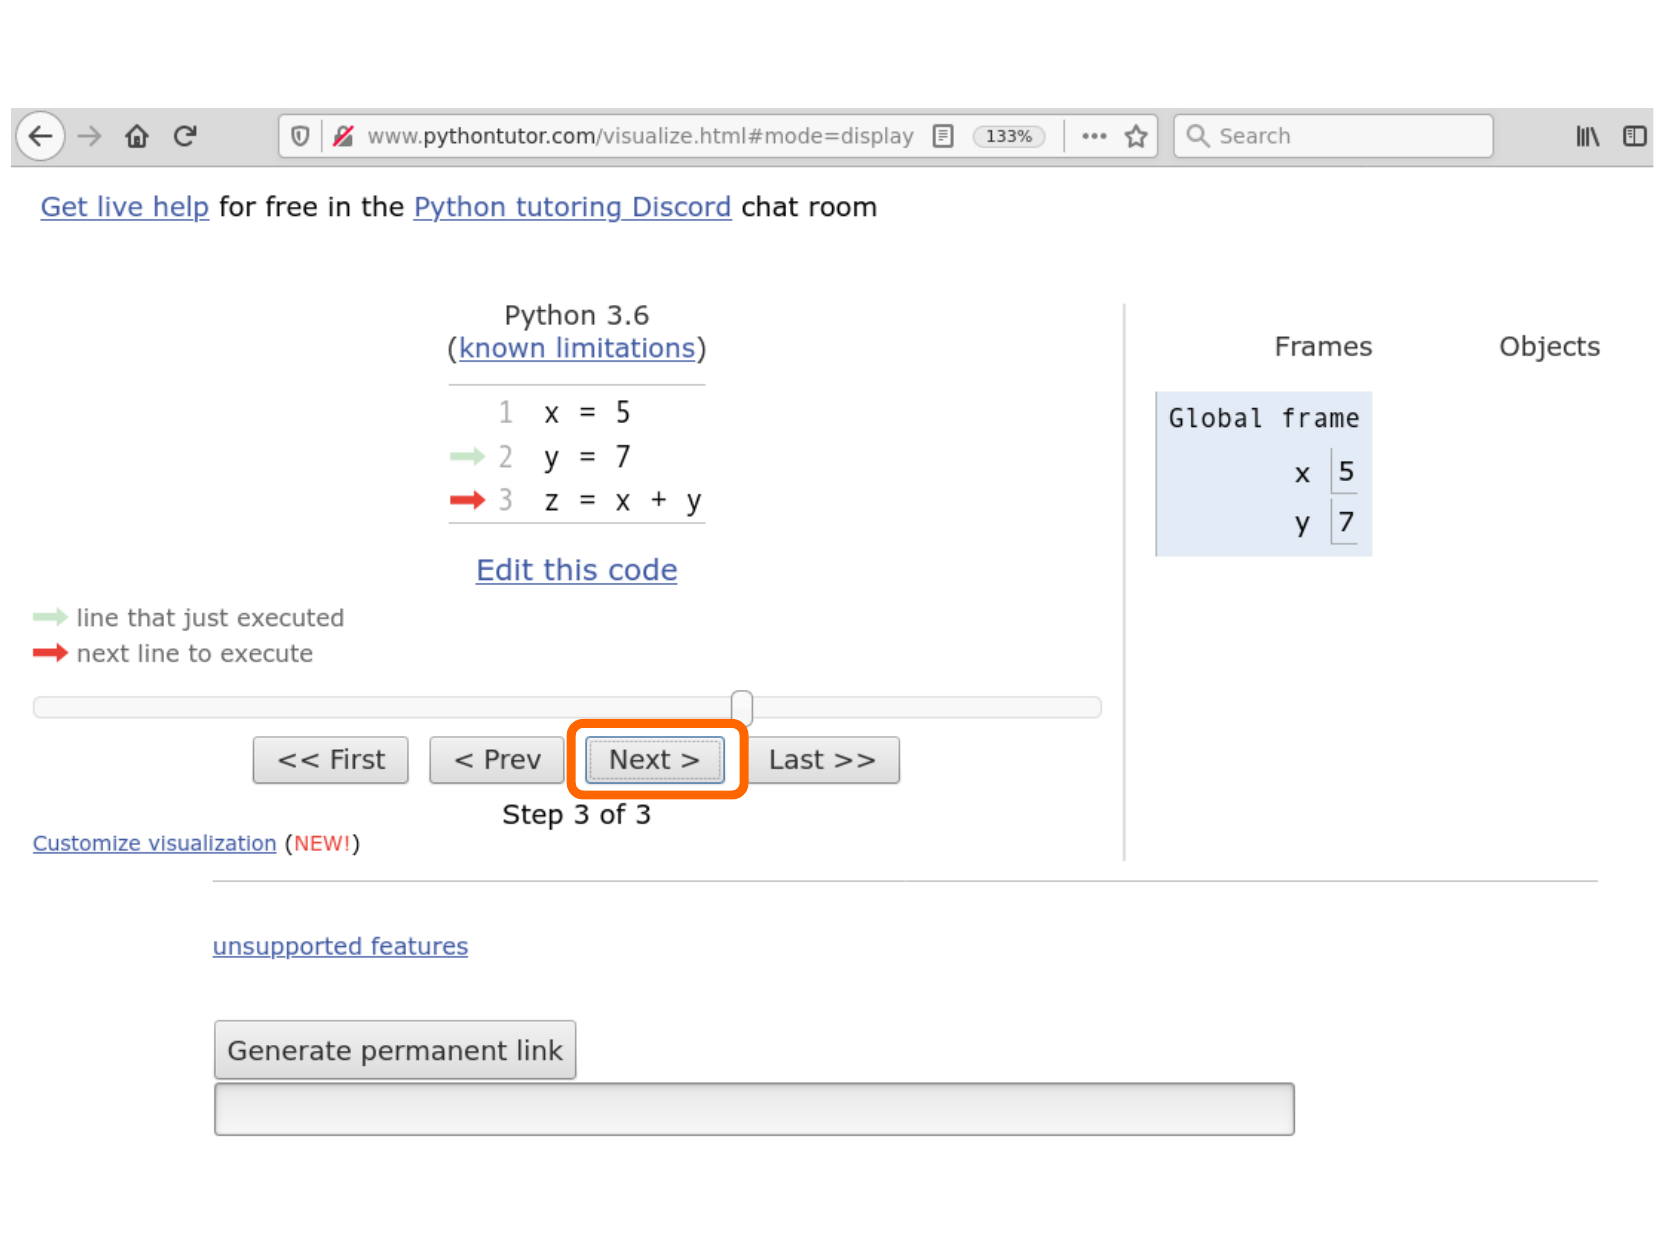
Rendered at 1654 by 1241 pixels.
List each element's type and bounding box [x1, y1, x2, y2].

text_box [571, 723, 745, 796]
picture [11, 108, 1654, 1154]
